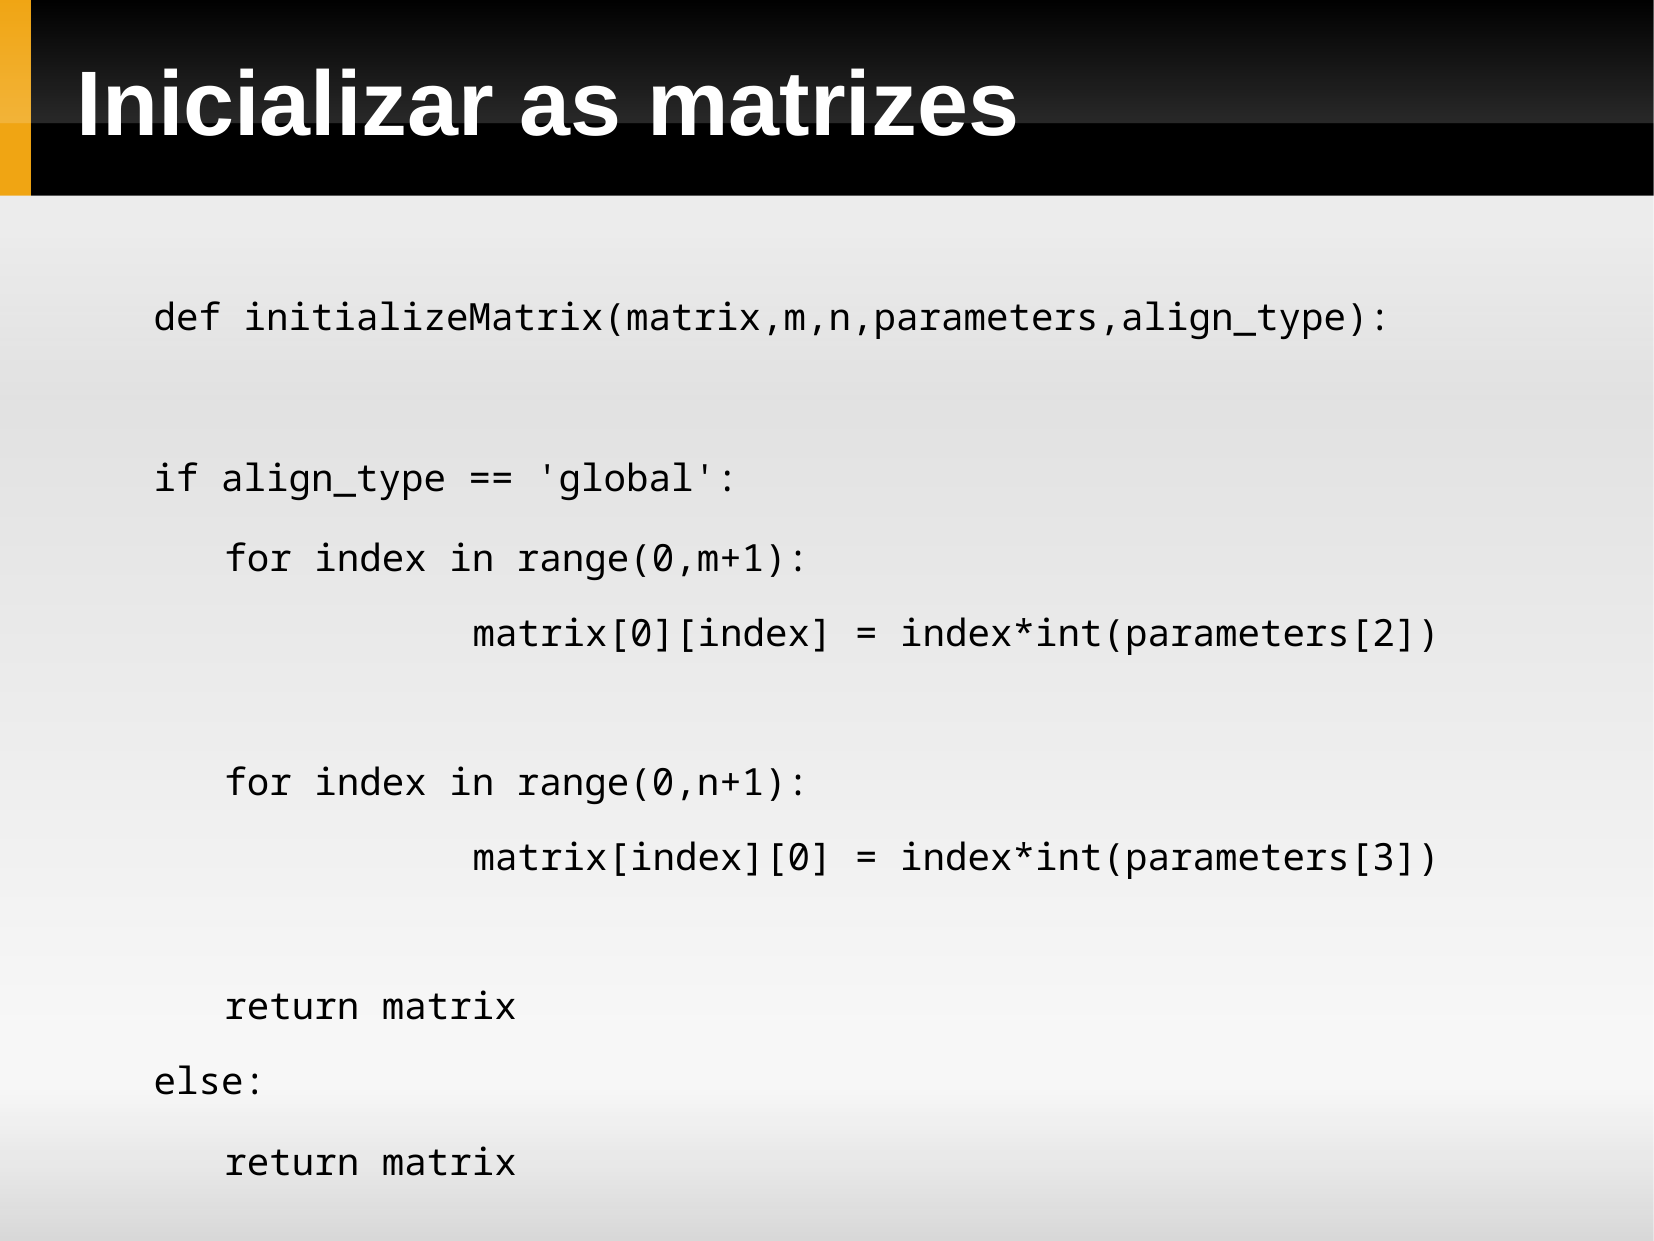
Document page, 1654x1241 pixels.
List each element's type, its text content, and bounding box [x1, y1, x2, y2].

title Inicializar as matrizes [76, 7, 1565, 200]
list def initializeMatrix(matrix,m,n,parameters,align_type): if align_type == 'global': for index in range(0,m+1): matrix[0][index] = index*int(parameters[2]) for index in range(0,n+1): matrix[index][0] = index*int(parameters[3]) return matrix else: return matrix [82, 290, 1571, 1097]
picture [0, 0, 1654, 1241]
